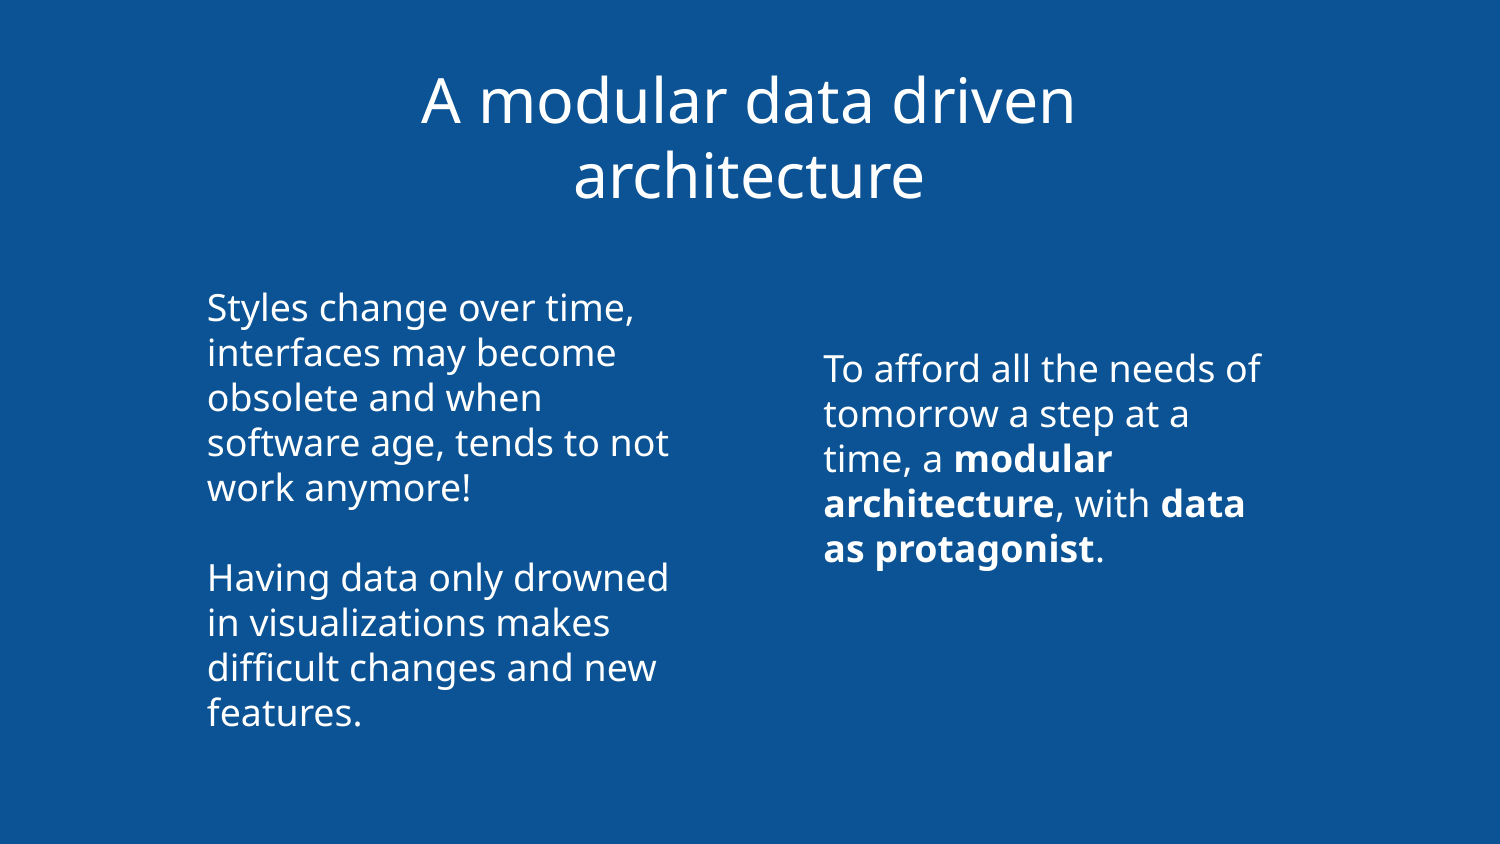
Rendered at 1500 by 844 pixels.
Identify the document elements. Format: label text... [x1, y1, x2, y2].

text_box To afford all the needs of tomorrow a step at a time, a modular architecture, with data as protagonist. [808, 233, 1301, 726]
text_box A modular data driven architecture [260, 45, 1240, 150]
text_box Styles change over time, interfaces may become obsolete and when software age, tends to not work anymore! Having data only drowned in visualizations makes difficult changes and new features. [191, 269, 698, 671]
